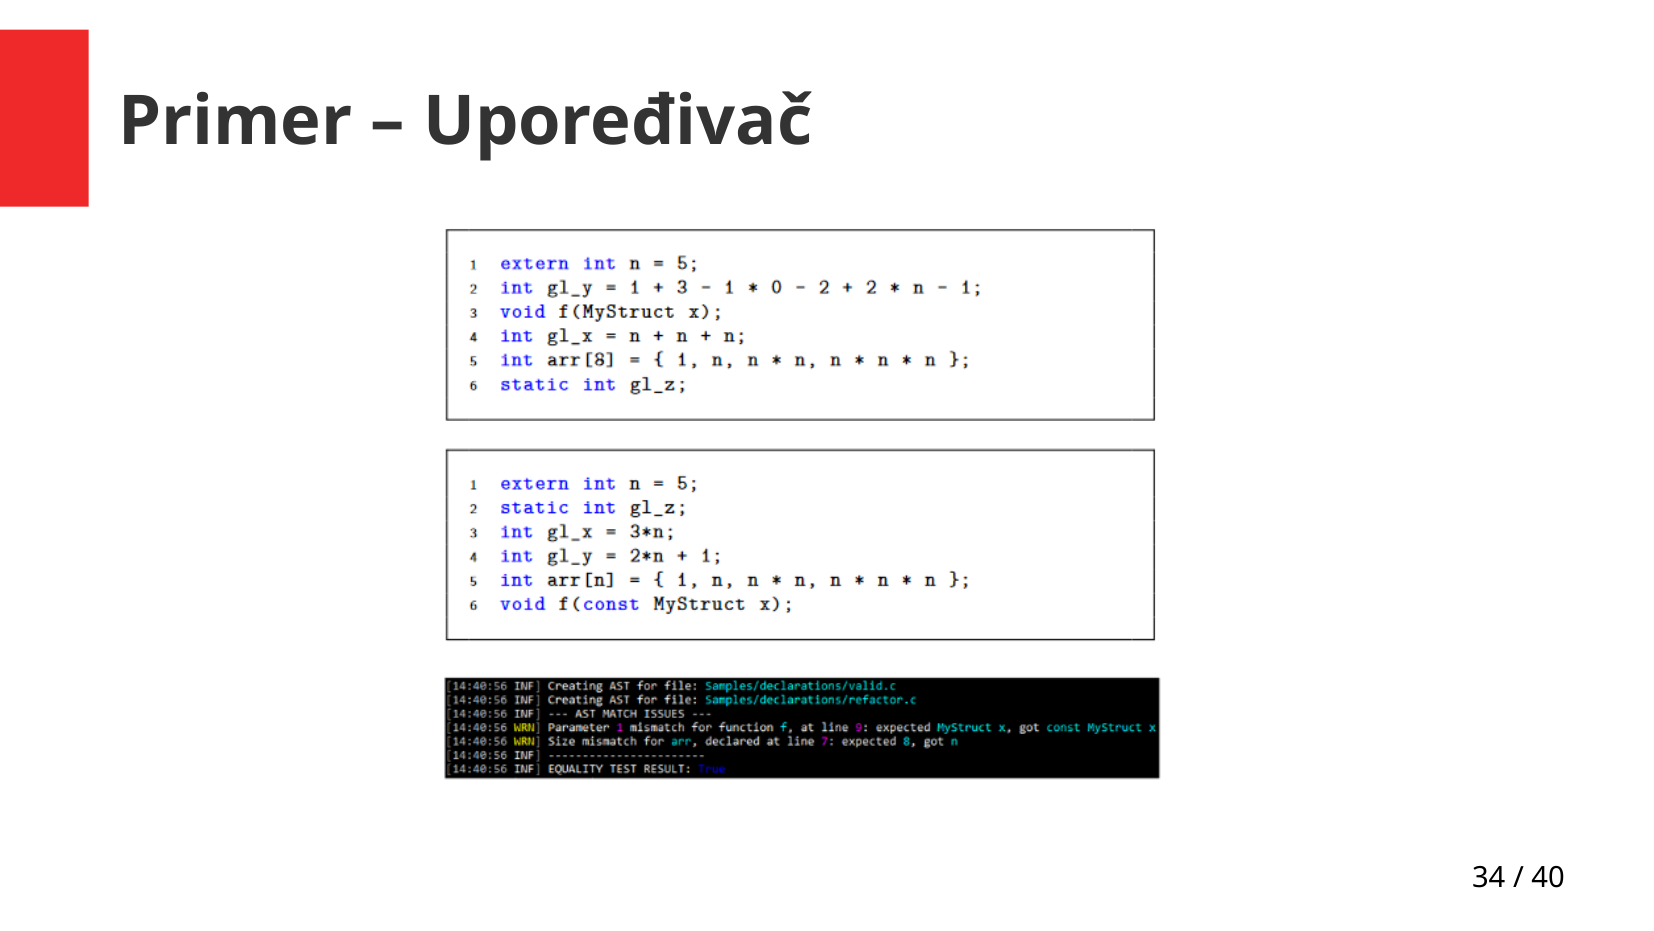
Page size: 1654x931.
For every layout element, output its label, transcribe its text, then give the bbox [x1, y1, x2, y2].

title Primer – Upoređivač [118, 29, 1595, 207]
picture [442, 674, 1163, 786]
picture [442, 224, 1163, 647]
